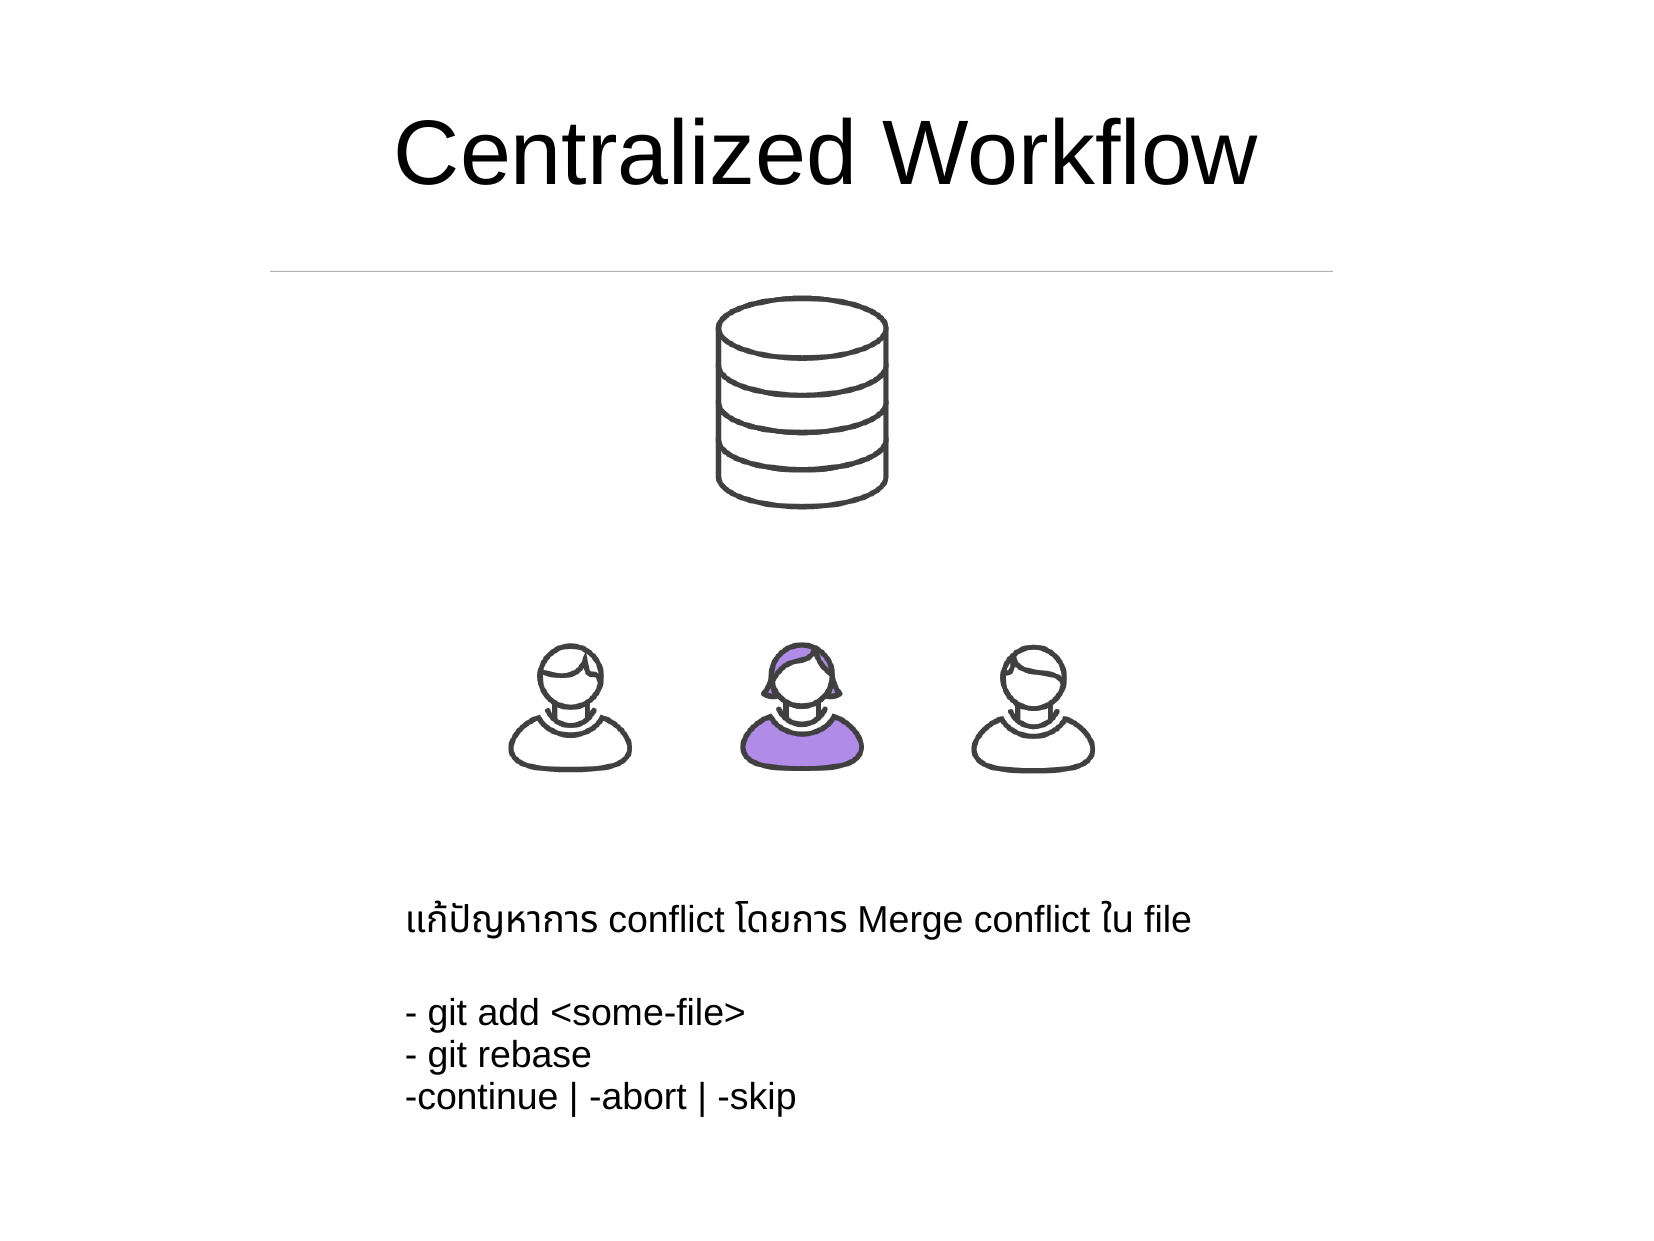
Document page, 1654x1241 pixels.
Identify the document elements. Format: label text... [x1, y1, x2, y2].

title Centralized Workflow [82, 49, 1571, 257]
picture [270, 270, 1333, 788]
text_box แก้ปัญหาการ conflict โดยการ Merge conflict ใน file - git add <some-file> - git rebase -continue | -abort | -skip [390, 885, 1276, 1163]
